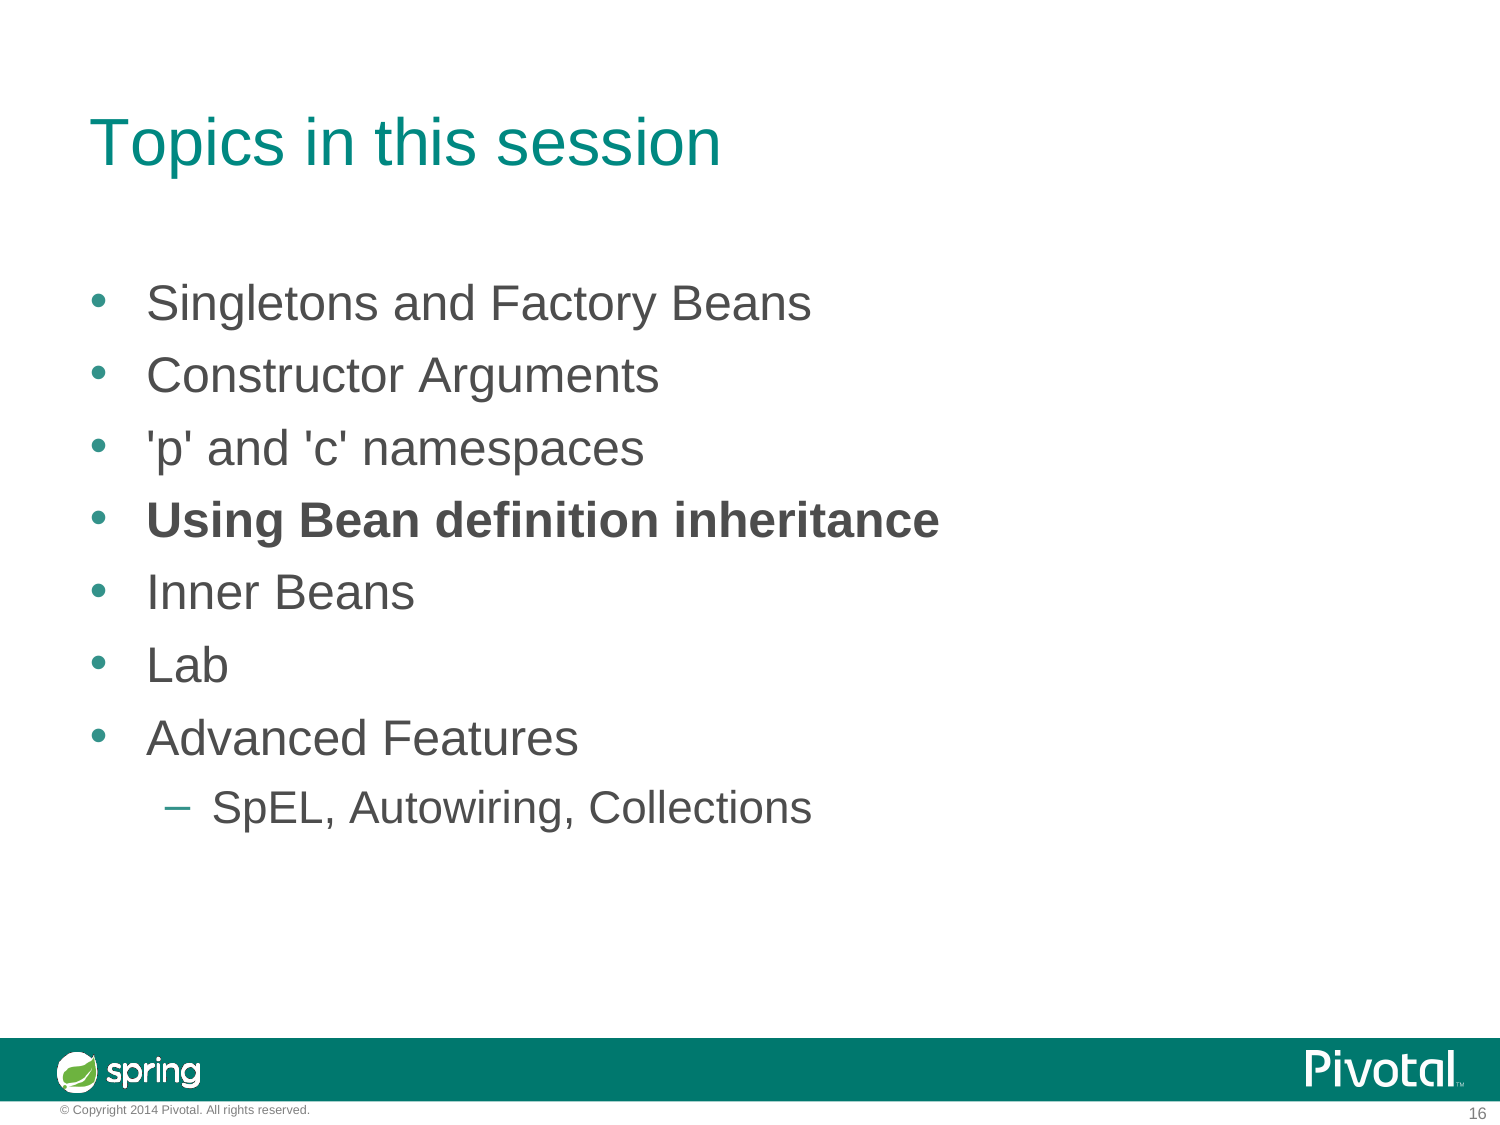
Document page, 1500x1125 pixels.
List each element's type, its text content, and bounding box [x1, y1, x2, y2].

title Topics in this session [75, 45, 1426, 233]
list Singletons and Factory Beans Constructor Arguments 'p' and 'c' namespaces Using Bean definition inheritance Inner Beans Lab Advanced Features SpEL, Autowiring, Collections [75, 262, 1426, 841]
picture [1306, 1050, 1464, 1087]
picture [32, 1041, 210, 1103]
